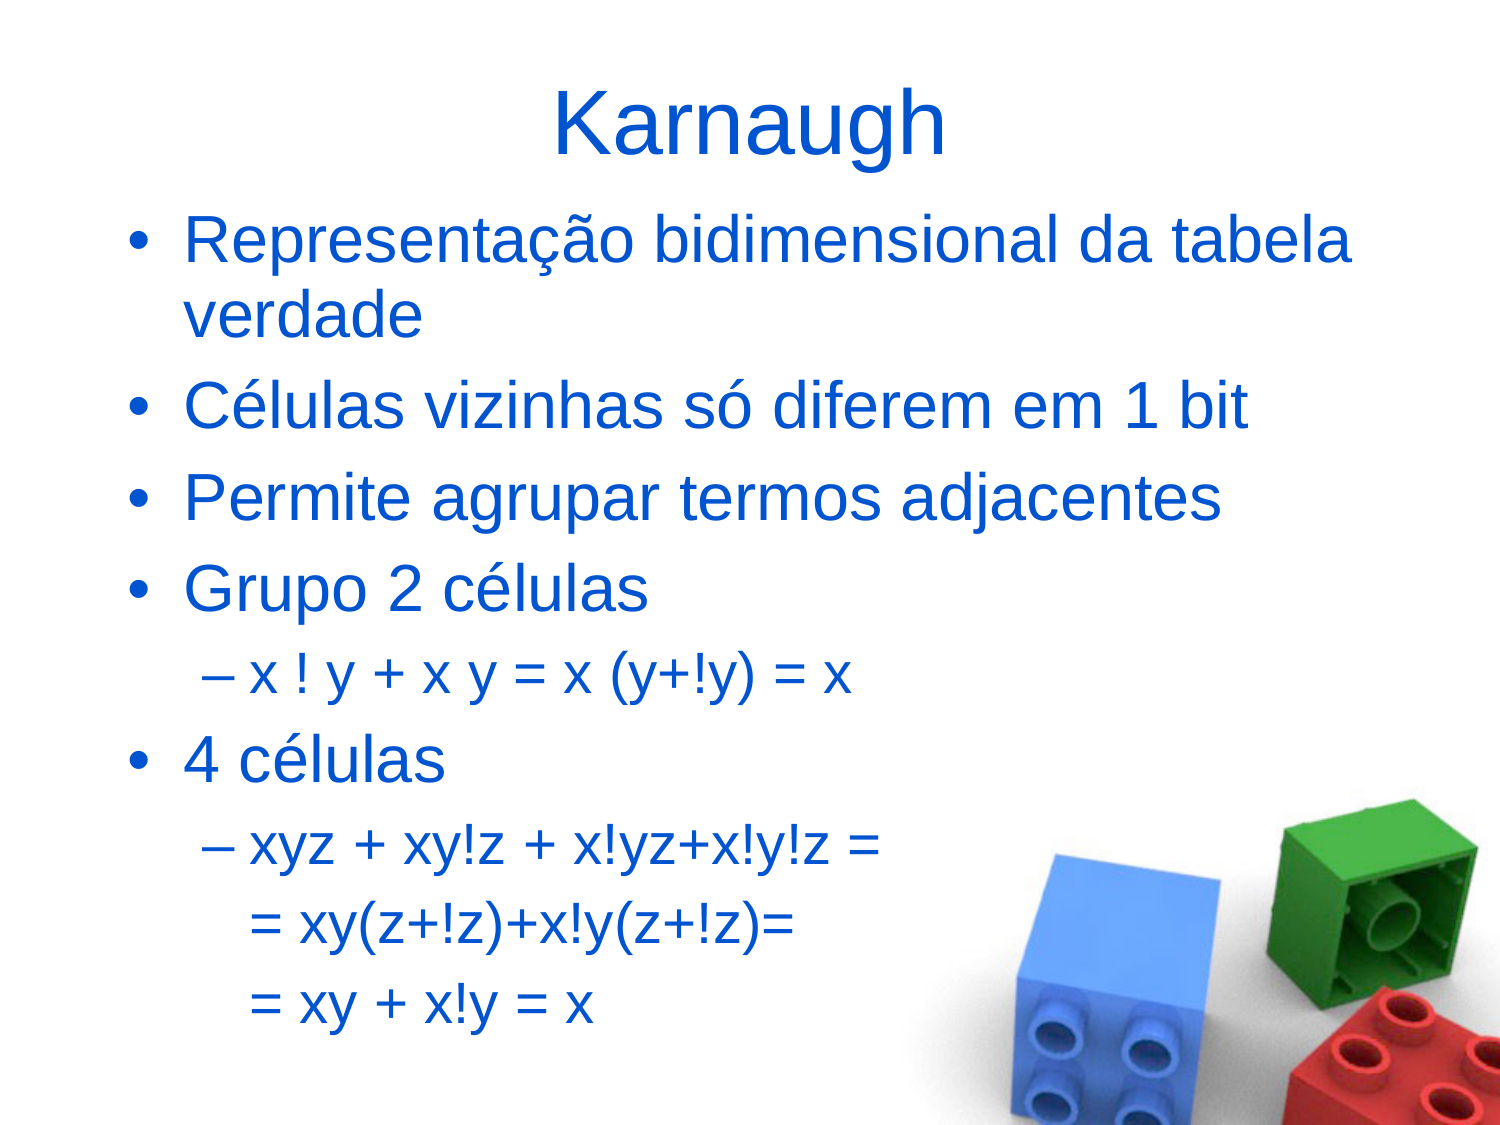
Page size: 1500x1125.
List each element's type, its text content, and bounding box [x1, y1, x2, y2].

picture [249, 187, 1500, 1125]
title Karnaugh [112, 4, 1388, 194]
list Representação bidimensional da tabela verdade Células vizinhas só diferem em 1 bit Permite agrupar termos adjacentes Grupo 2 células x ! y + x y = x (y+!y) = x 4 células xyz + xy!z + x!yz+x!y!z = = xy(z+!z)+x!y(z+!z)= = xy + x!y = x [112, 194, 1388, 1093]
